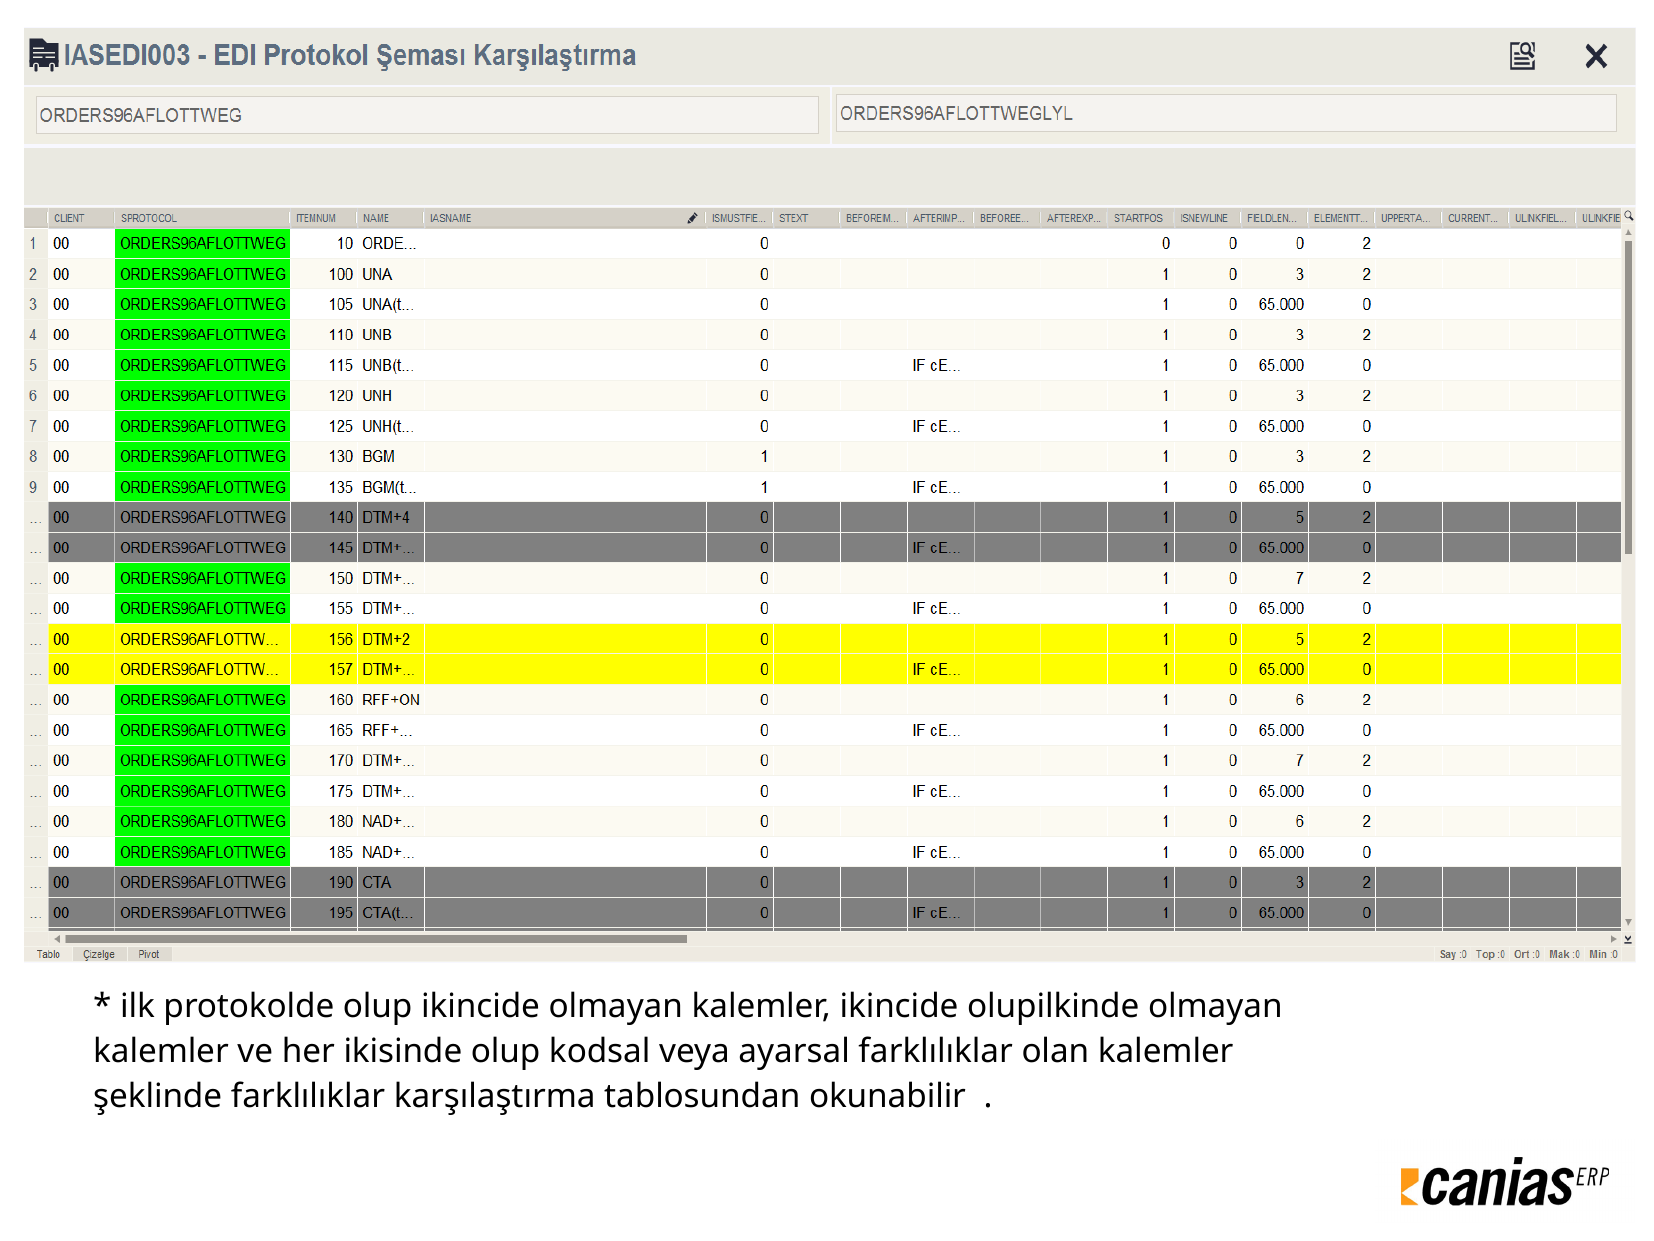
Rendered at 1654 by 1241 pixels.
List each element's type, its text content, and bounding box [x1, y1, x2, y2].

text_box * ilk protokolde olup ikincide olmayan kalemler, ikincide olupilkinde olmayan kalemler ve her ikisinde olup kodsal veya ayarsal farklılıklar olan kalemler şeklinde farklılıklar karşılaştırma tablosundan okunabilir . [78, 974, 1371, 1141]
picture [1375, 1139, 1635, 1223]
picture [24, 27, 1636, 963]
